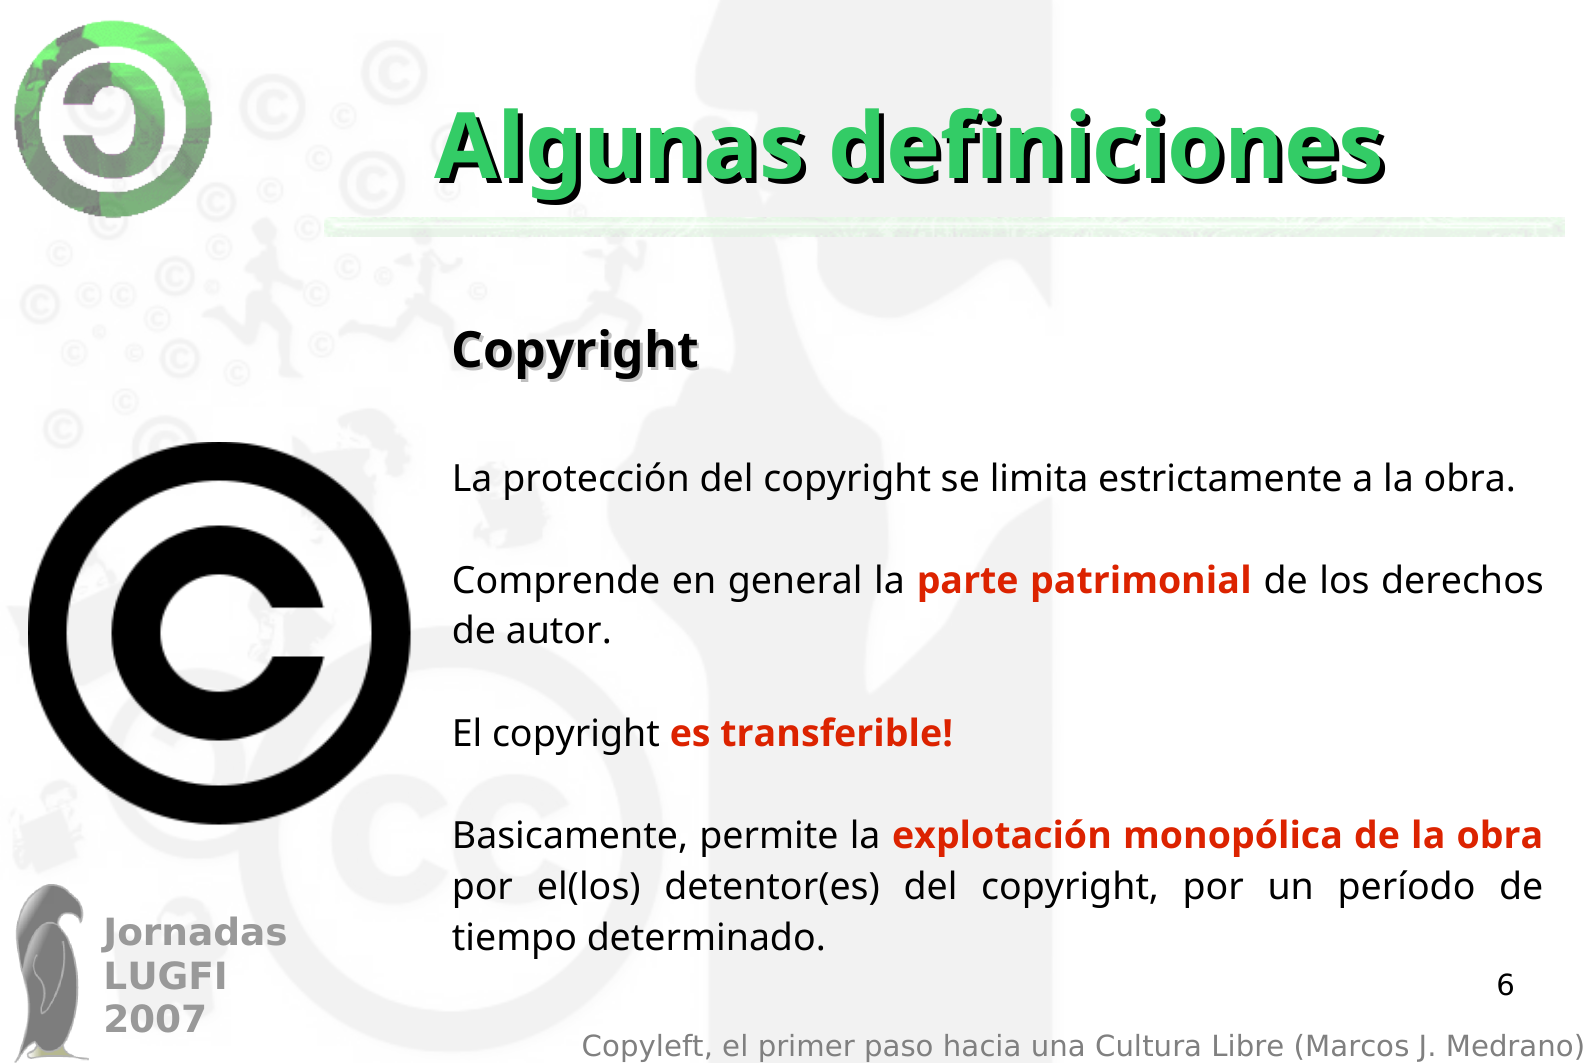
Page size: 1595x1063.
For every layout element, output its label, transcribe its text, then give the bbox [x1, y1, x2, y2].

text_box Algunas definiciones [419, 73, 1595, 195]
text_box Copyright La protección del copyright se limita estrictamente a la obra. Comprende en general la parte patrimonial de los derechos de autor. El copyright es transferible! Basicamente, permite la explotación monopólica de la obra por el(los) detentor(es) del copyright, por un período de tiempo determinado. [437, 307, 1560, 918]
picture [28, 442, 413, 827]
